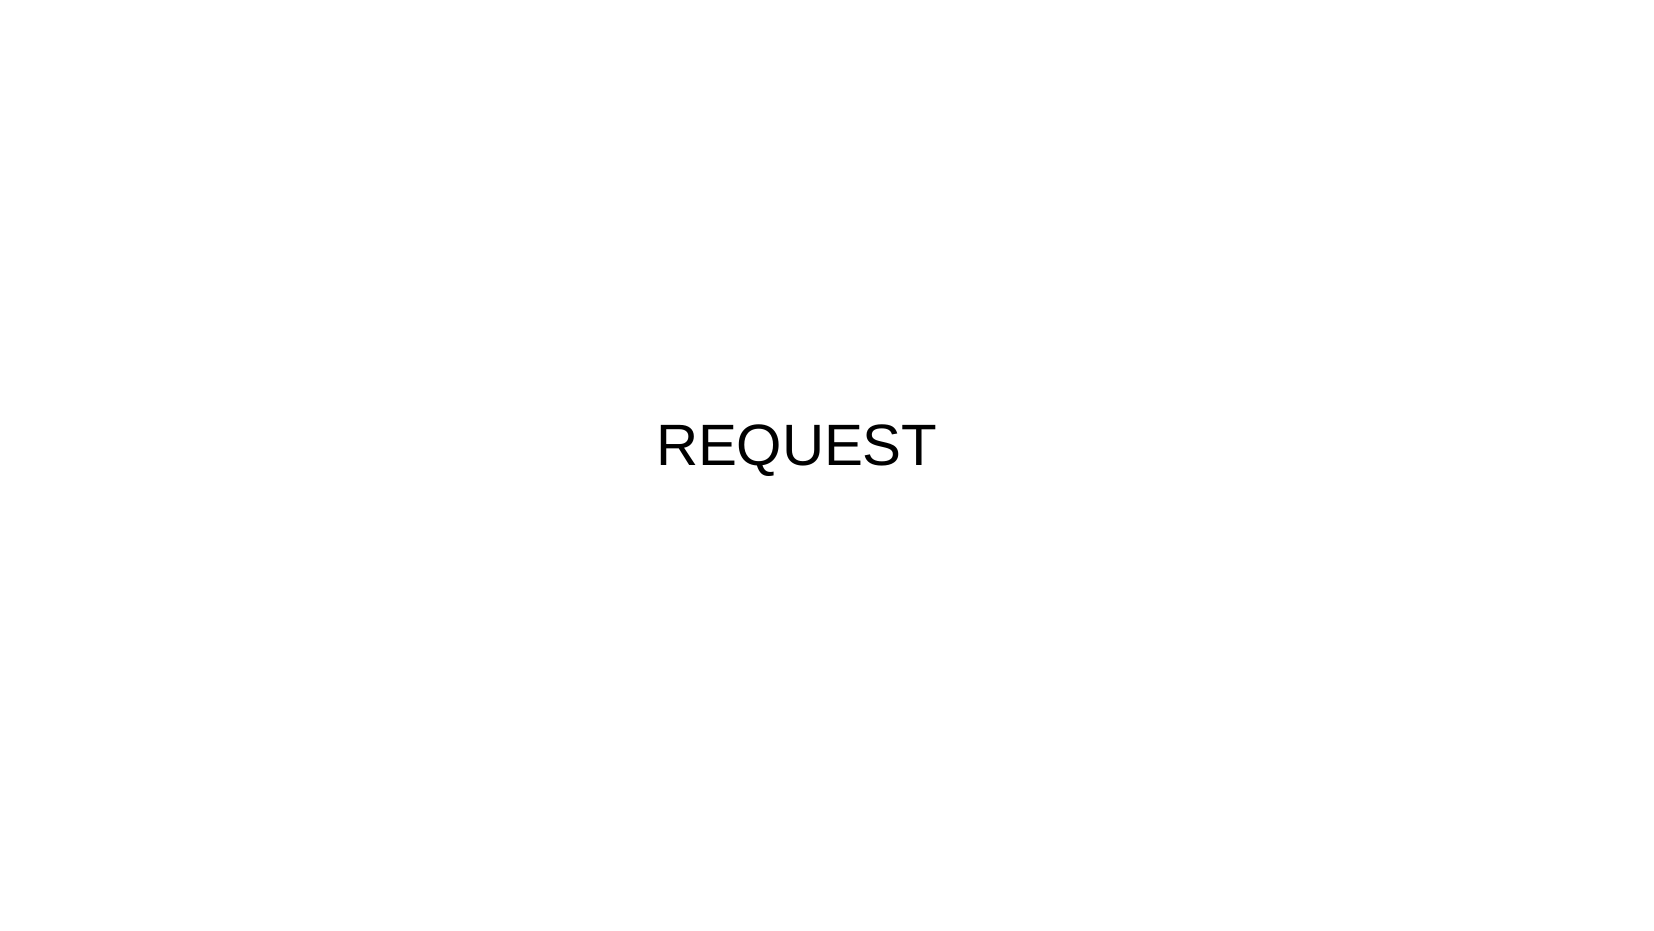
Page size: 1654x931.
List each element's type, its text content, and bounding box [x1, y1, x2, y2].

text_box REQUEST [641, 405, 953, 485]
